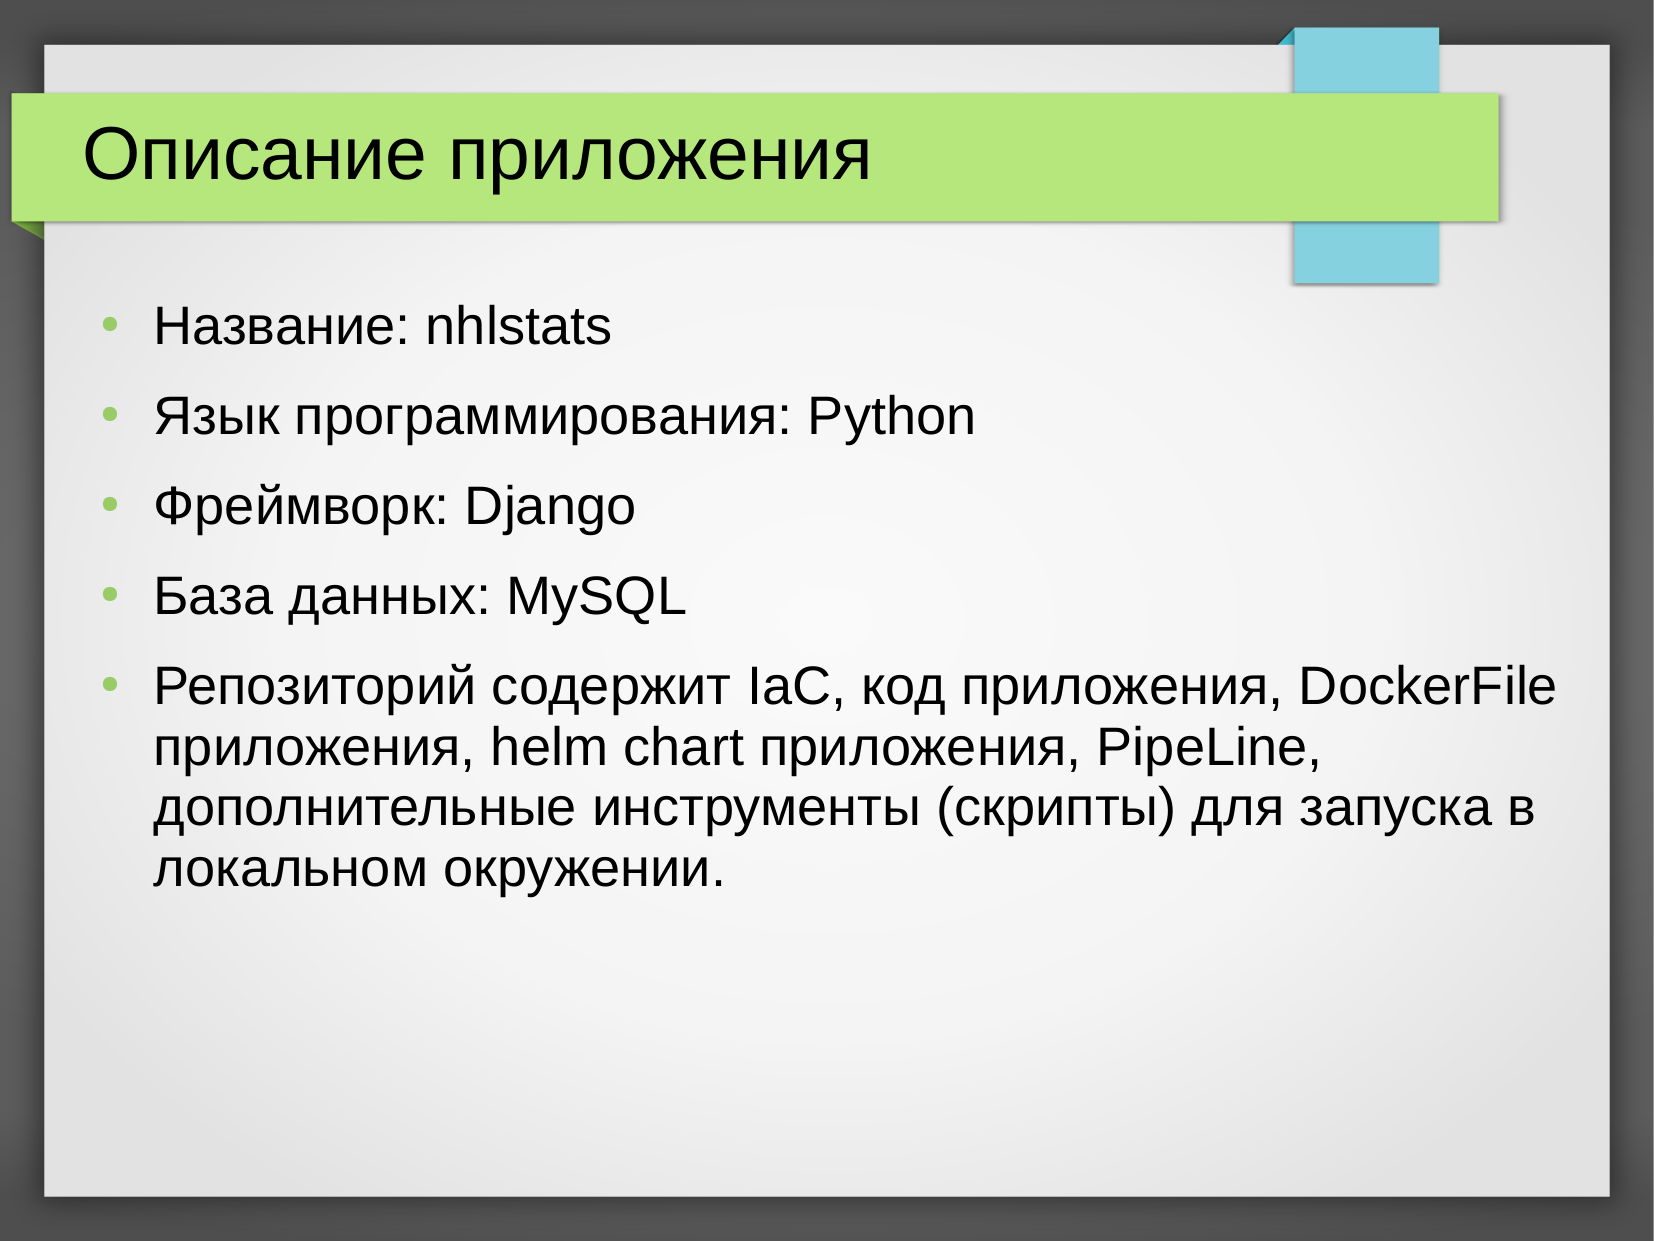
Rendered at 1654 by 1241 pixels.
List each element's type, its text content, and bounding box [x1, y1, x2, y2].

picture [0, 0, 1654, 1241]
list Название: nhlstats Язык программирования: Python Фреймворк: Django База данных: MySQL Репозиторий содержит IaC, код приложения, DockerFile приложения, helm chart приложения, PipeLine, дополнительные инструменты (скрипты) для запуска в локальном окружении. [82, 295, 1571, 1015]
title Описание приложения [82, 94, 1264, 213]
